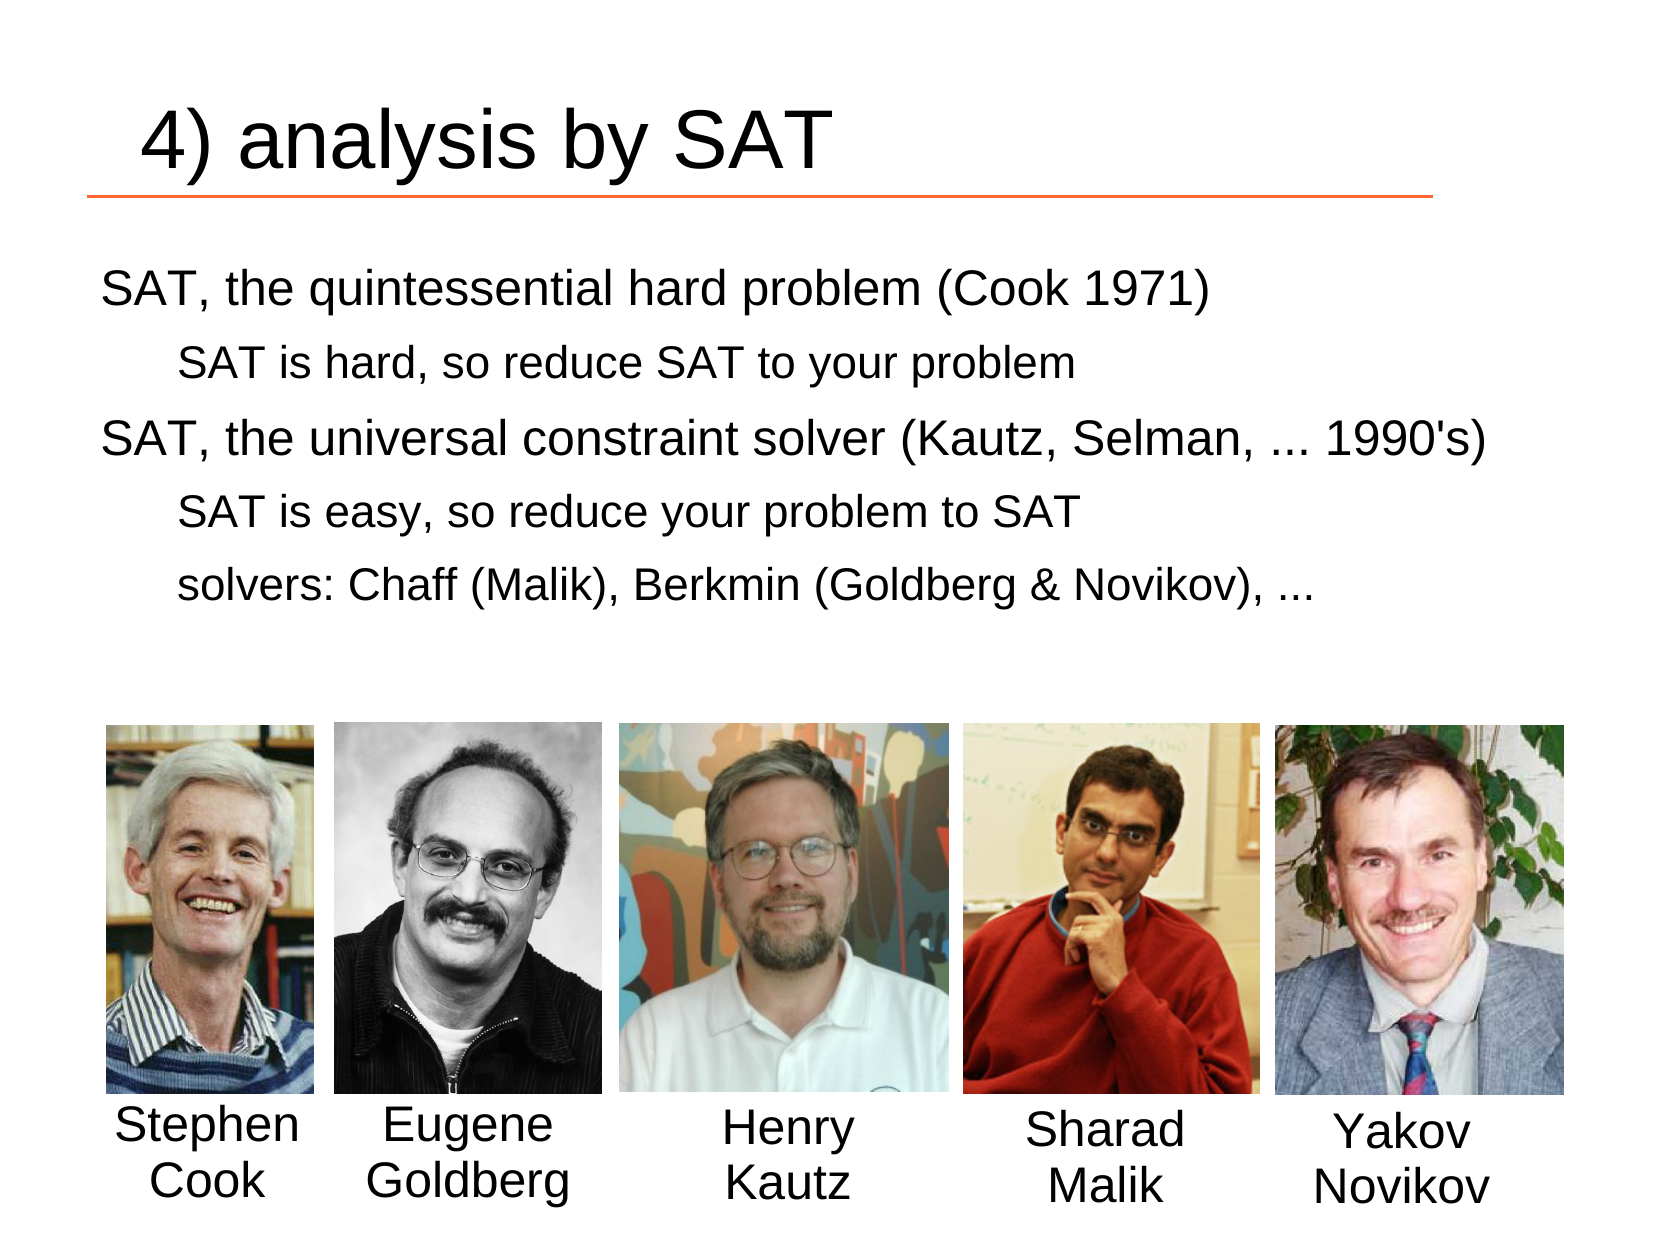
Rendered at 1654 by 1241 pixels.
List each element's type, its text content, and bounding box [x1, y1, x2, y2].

text_box Sharad Malik [972, 1110, 1239, 1204]
picture [619, 723, 949, 1092]
text_box Stephen Cook [99, 1089, 316, 1214]
text_box Eugene Goldberg [345, 1090, 591, 1215]
list SAT, the quintessential hard problem (Cook 1971) SAT is hard, so reduce SAT to your problem SAT, the universal constraint solver (Kautz, Selman, ... 1990's) SAT is easy, so reduce your problem to SAT solvers: Chaff (Malik), Berkmin (Goldberg & Novikov), ... [82, 260, 1571, 643]
title 4) analysis by SAT [140, 86, 1603, 192]
picture [106, 725, 314, 1089]
text_box Henry Kautz [680, 1092, 897, 1217]
text_box Yakov Novikov [1297, 1081, 1530, 1236]
picture [334, 722, 602, 1094]
picture [1271, 722, 1567, 1099]
picture [963, 723, 1260, 1094]
